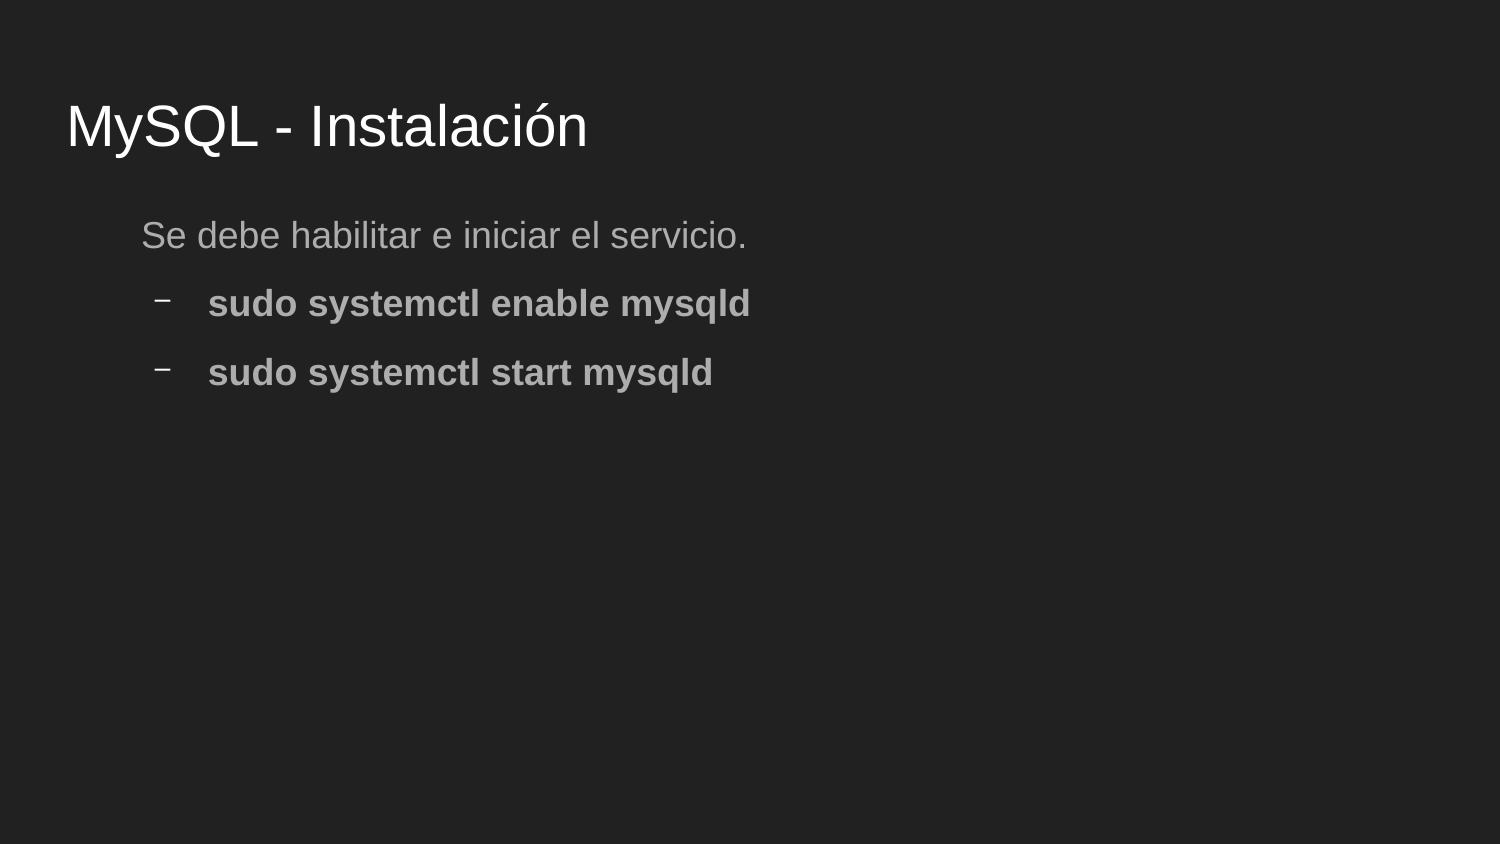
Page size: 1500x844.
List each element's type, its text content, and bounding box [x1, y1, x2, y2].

title MySQL - Instalación [51, 72, 1449, 167]
list Se debe habilitar e iniciar el servicio. sudo systemctl enable mysqld sudo systemctl start mysqld [51, 189, 1261, 750]
